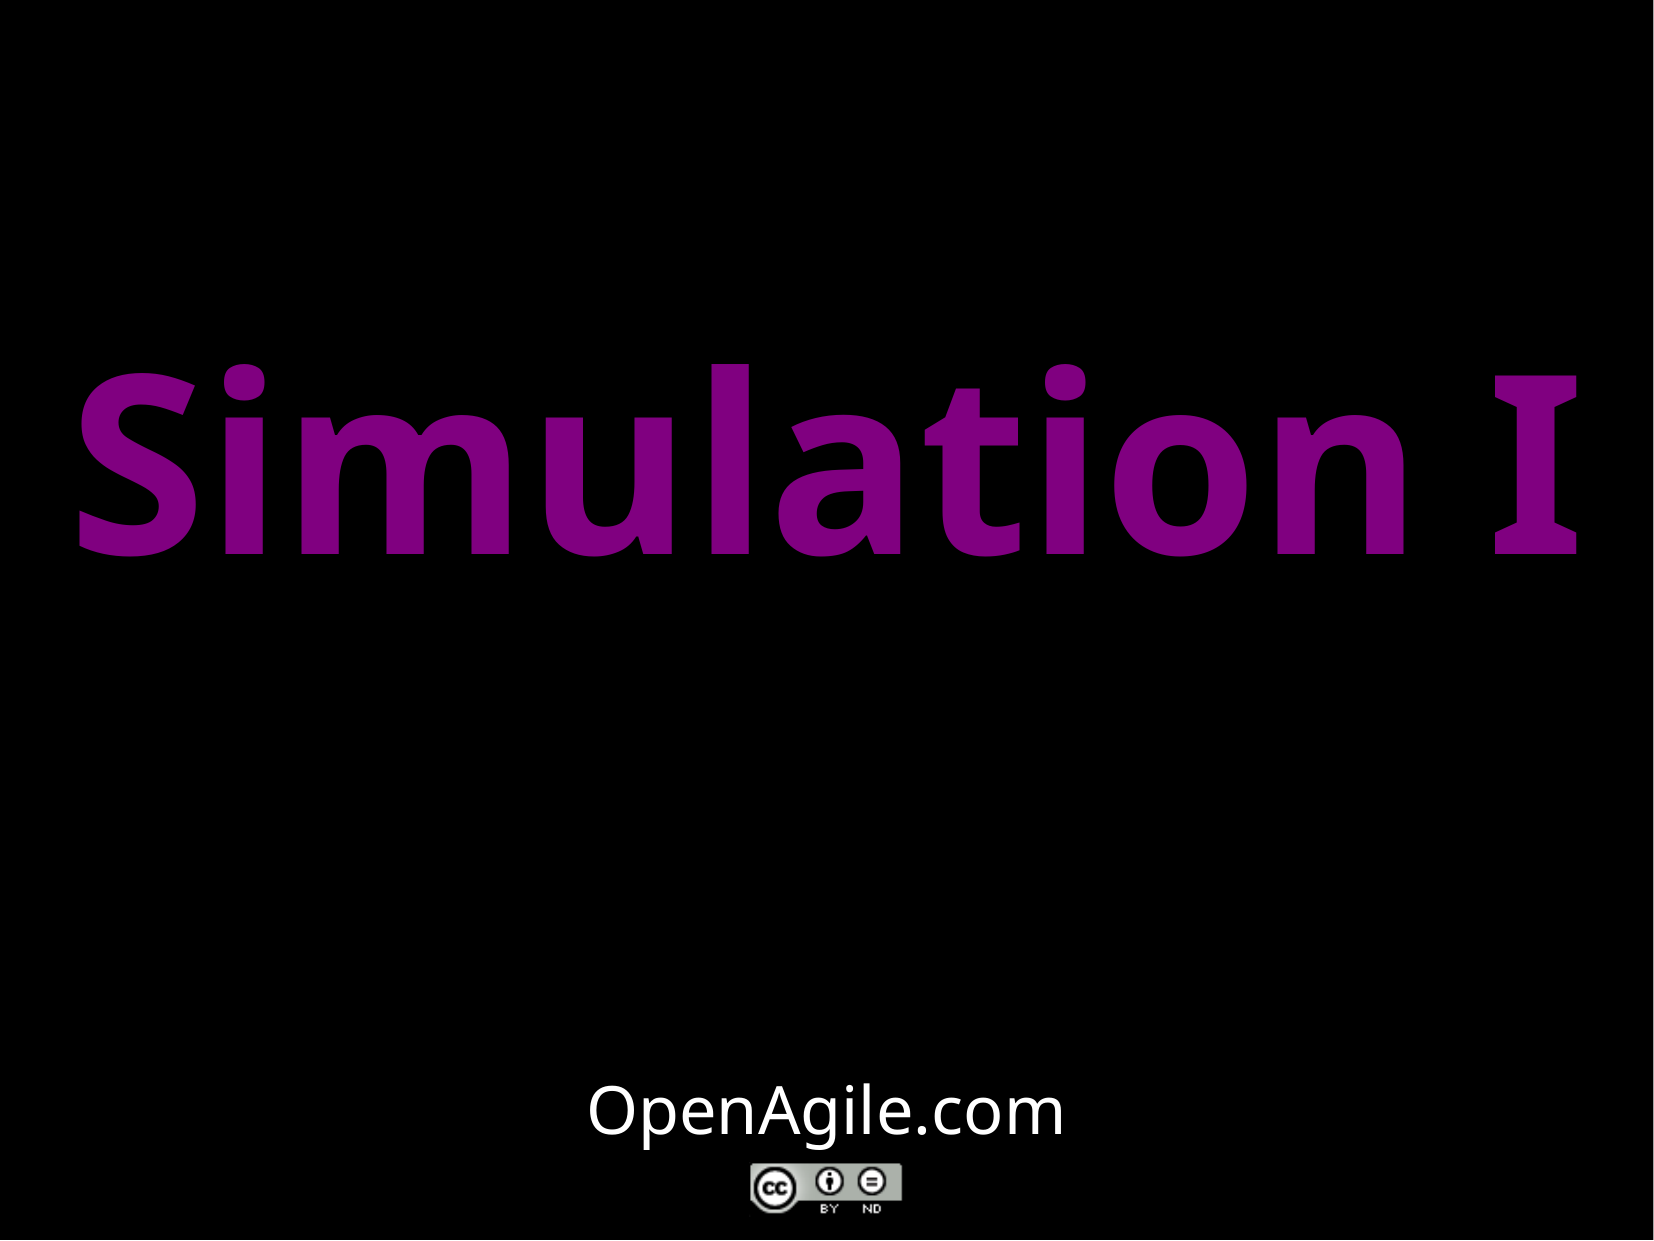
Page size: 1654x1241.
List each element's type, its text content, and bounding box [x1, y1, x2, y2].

title Simulation I [59, 36, 1595, 879]
picture [749, 1162, 904, 1217]
